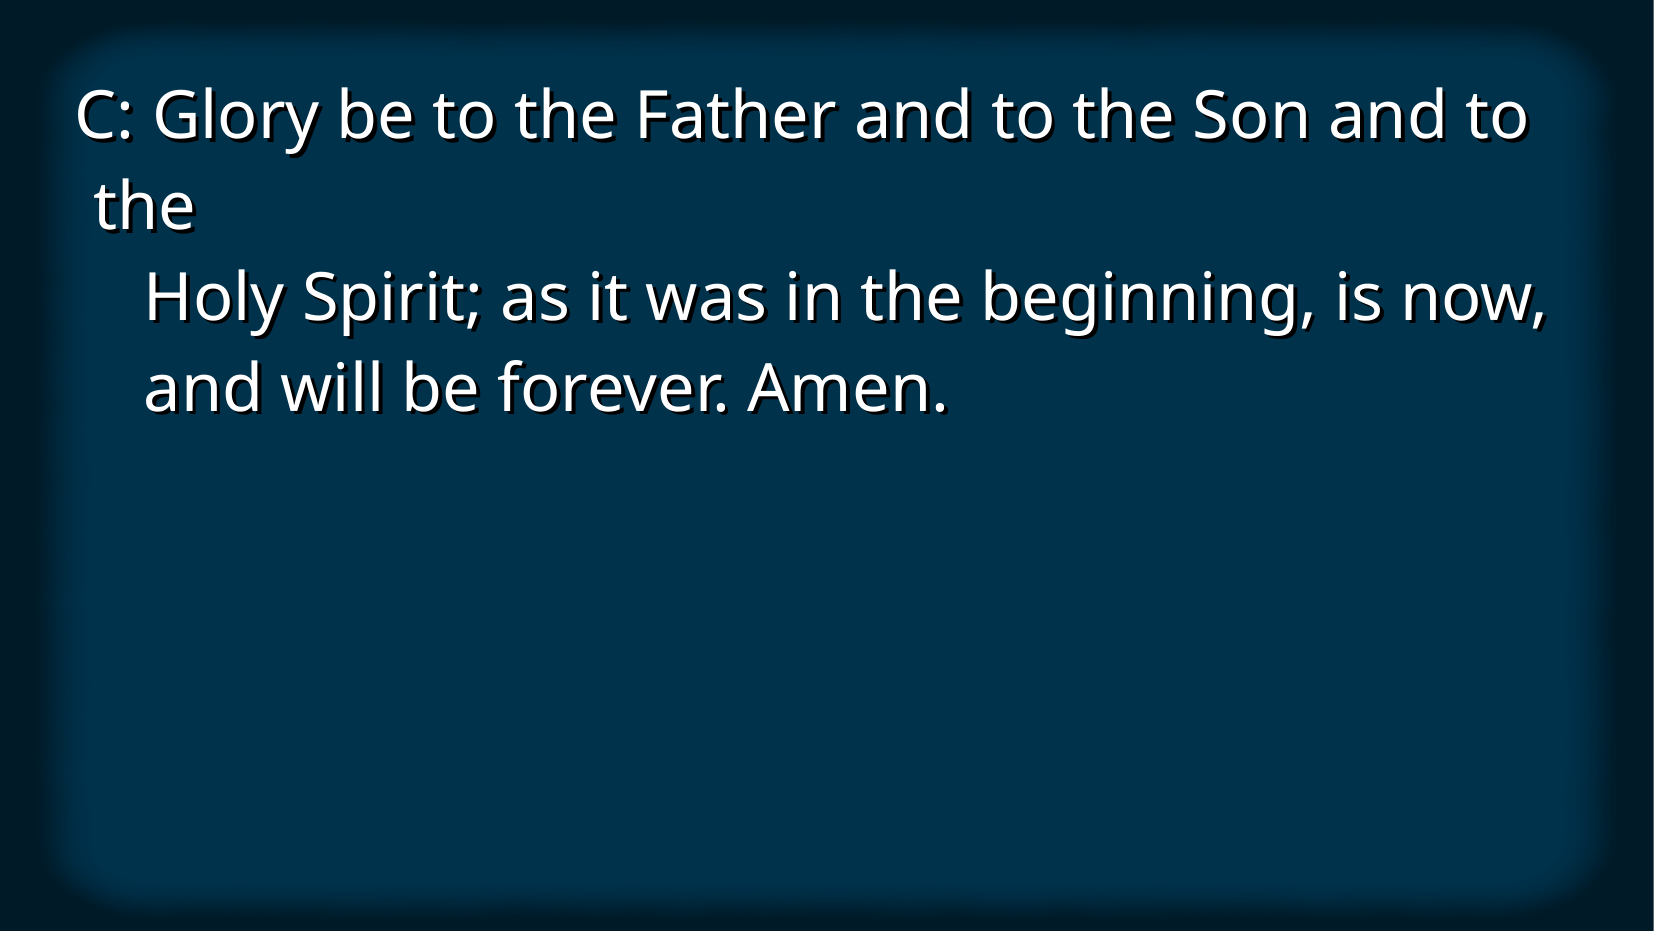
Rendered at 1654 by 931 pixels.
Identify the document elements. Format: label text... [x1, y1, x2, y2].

text_box C: Glory be to the Father and to the Son and to the Holy Spirit; as it was in the beginning, is now, and will be forever. Amen. [60, 60, 1591, 342]
picture [0, 0, 1654, 931]
